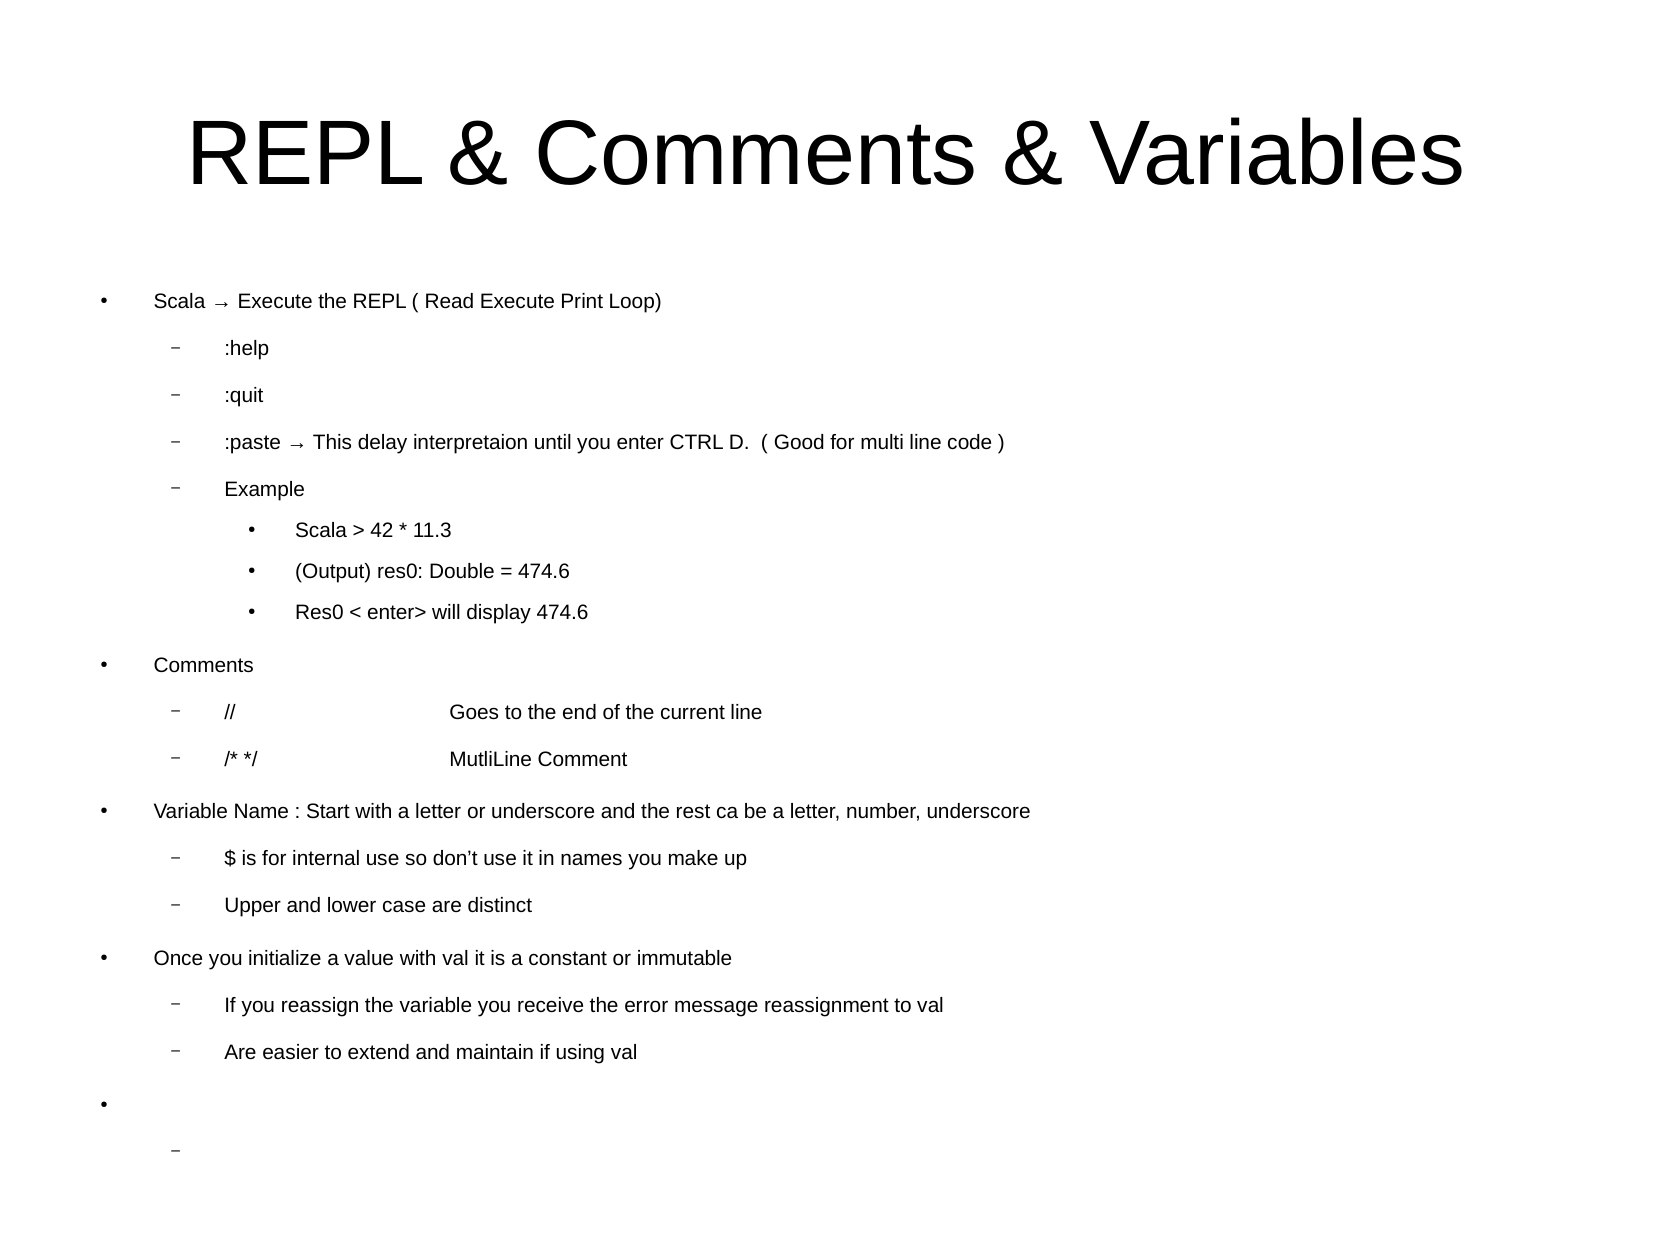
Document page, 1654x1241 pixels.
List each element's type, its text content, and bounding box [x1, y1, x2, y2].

list Scala → Execute the REPL ( Read Execute Print Loop) :help :quit :paste → This delay interpretaion until you enter CTRL D. ( Good for multi line code ) Example Scala > 42 * 11.3 (Output) res0: Double = 474.6 Res0 < enter> will display 474.6 Comments // Goes to the end of the current line /* */ MutliLine Comment Variable Name : Start with a letter or underscore and the rest ca be a letter, number, underscore $ is for internal use so don’t use it in names you make up Upper and lower case are distinct Once you initialize a value with val it is a constant or immutable If you reassign the variable you receive the error message reassignment to val Are easier to extend and maintain if using val [82, 290, 1571, 1201]
title REPL & Comments & Variables [82, 49, 1571, 257]
